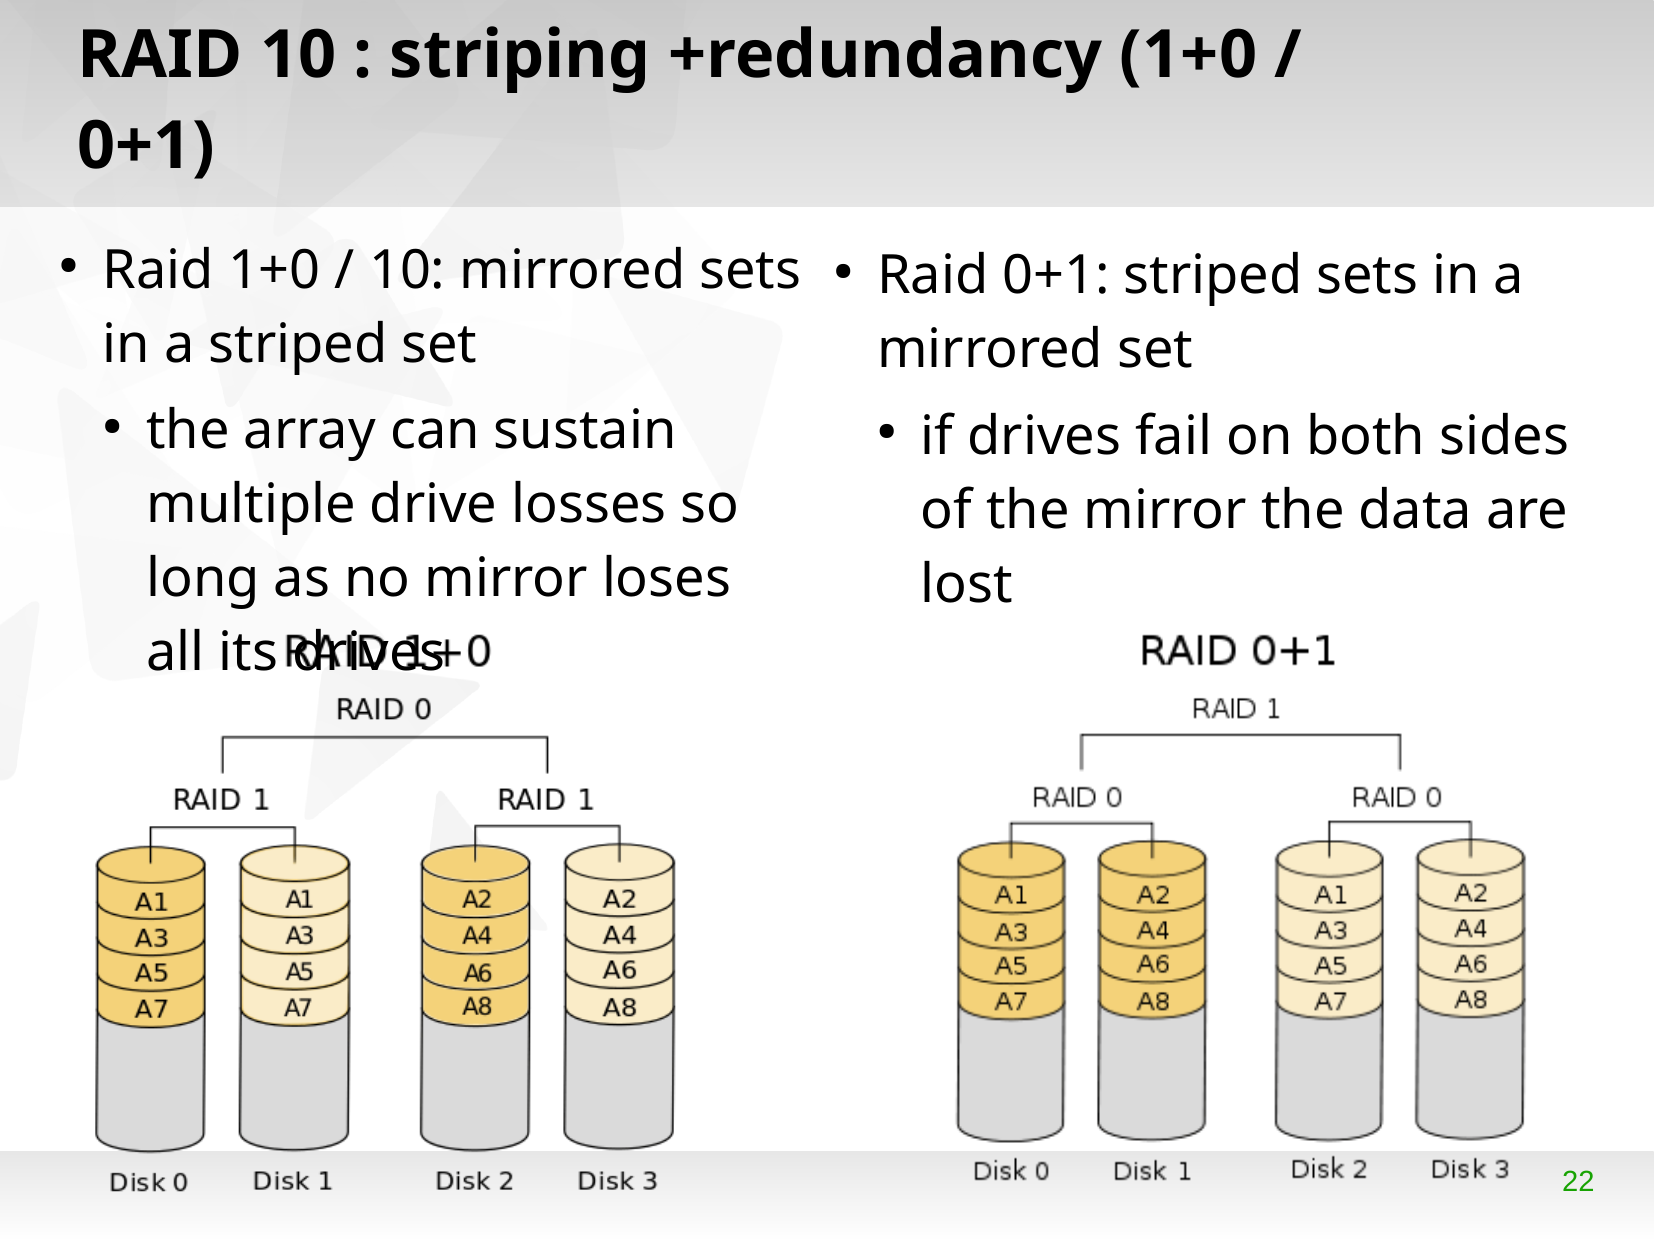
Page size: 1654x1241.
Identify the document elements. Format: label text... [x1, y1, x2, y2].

title RAID 10 : striping +redundancy (1+0 / 0+1) [77, 0, 1424, 201]
list Raid 1+0 / 10: mirrored sets in a striped set the array can sustain multiple drive losses so long as no mirror loses all its drives [59, 230, 804, 715]
picture [0, 0, 783, 1217]
list Raid 0+1: striped sets in a mirrored set if drives fail on both sides of the mirror the data are lost [833, 235, 1583, 579]
picture [944, 614, 1536, 1206]
